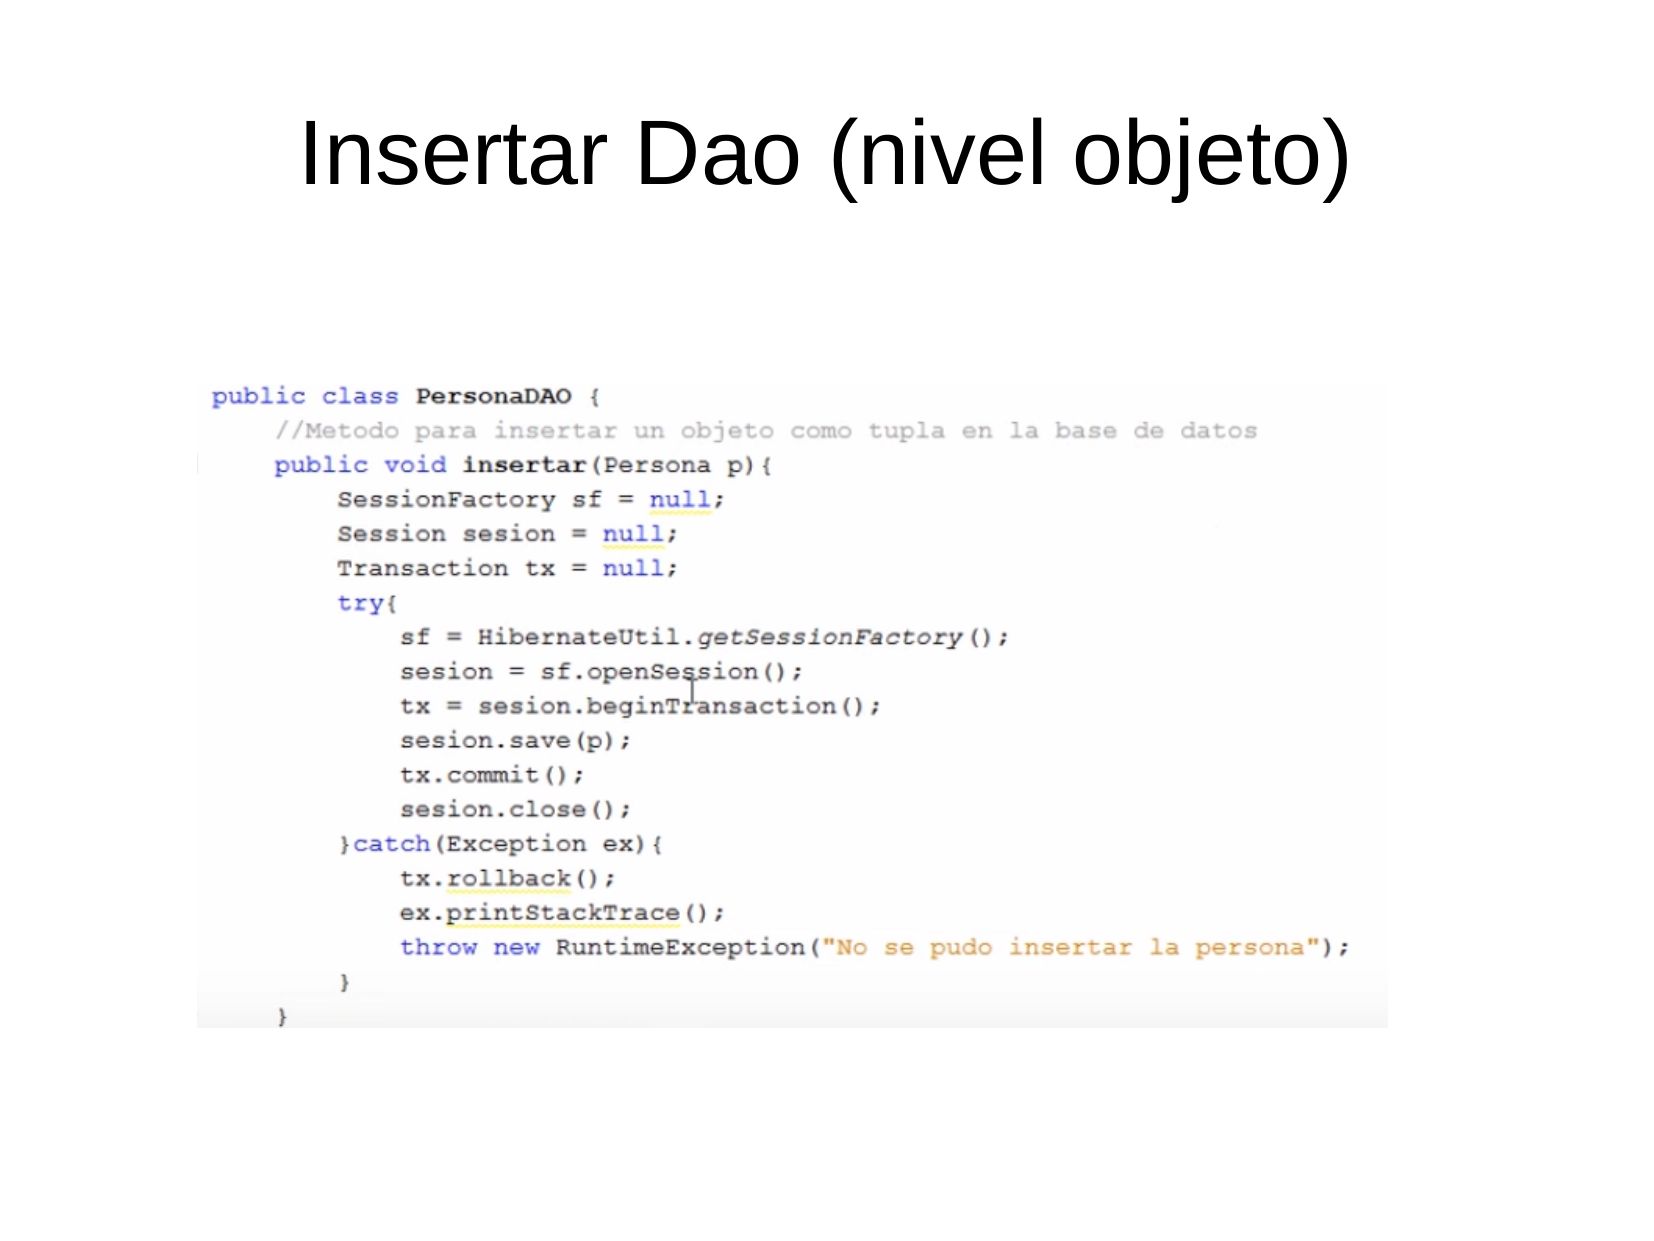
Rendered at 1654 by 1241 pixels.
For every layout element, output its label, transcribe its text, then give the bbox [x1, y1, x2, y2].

picture [197, 383, 1388, 1028]
title Insertar Dao (nivel objeto) [82, 49, 1571, 257]
